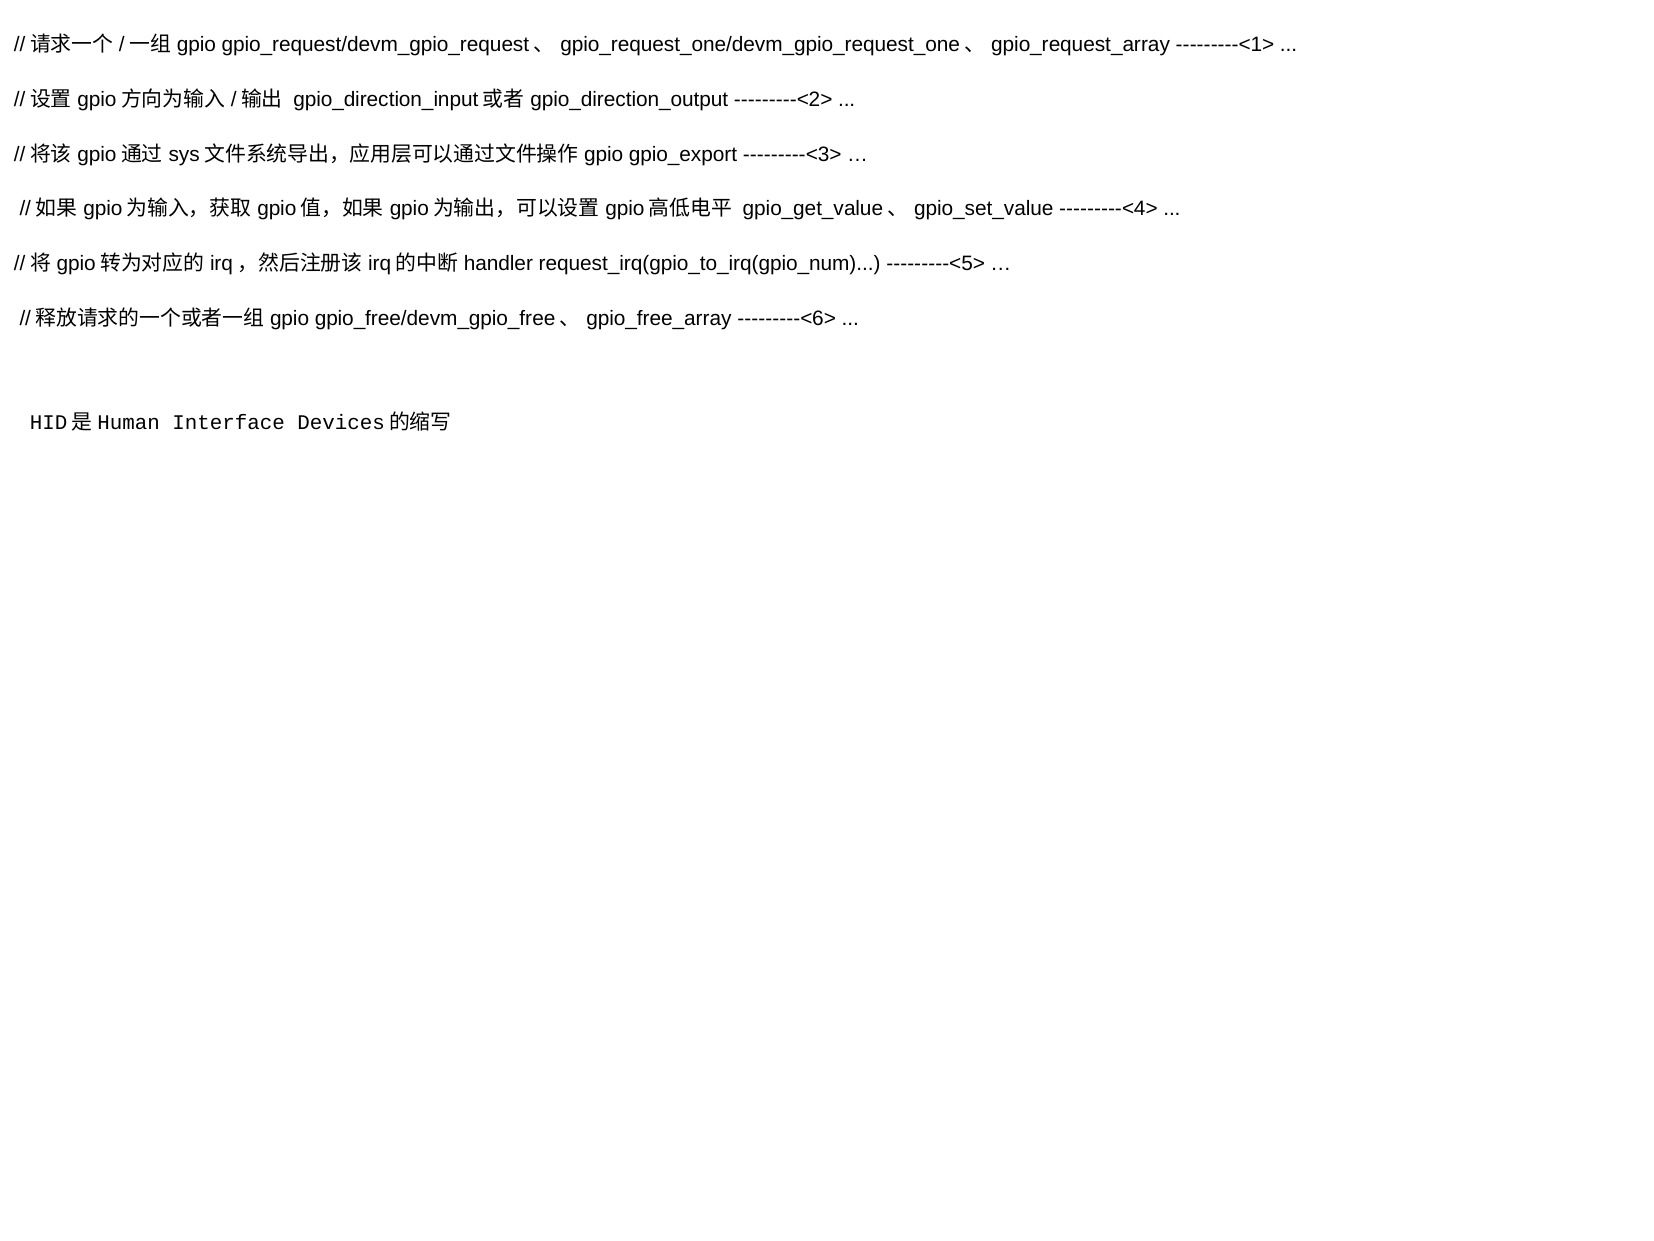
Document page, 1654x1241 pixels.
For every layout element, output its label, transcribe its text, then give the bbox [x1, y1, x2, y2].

text_box //请求一个/一组gpio gpio_request/devm_gpio_request、gpio_request_one/devm_gpio_request_one、gpio_request_array ---------<1> ... //设置gpio方向为输入/输出 gpio_direction_input或者gpio_direction_output ---------<2> ... //将该gpio通过sys文件系统导出，应用层可以通过文件操作gpio gpio_export ---------<3> … //如果gpio为输入，获取gpio值，如果gpio为输出，可以设置gpio高低电平 gpio_get_value、gpio_set_value ---------<4> ... //将gpio转为对应的irq，然后注册该irq的中断handler request_irq(gpio_to_irq(gpio_num)...) ---------<5> … //释放请求的一个或者一组gpio gpio_free/devm_gpio_free、gpio_free_array ---------<6> ... [0, 20, 1654, 346]
text_box HID是Human Interface Devices的缩写 [15, 405, 467, 444]
